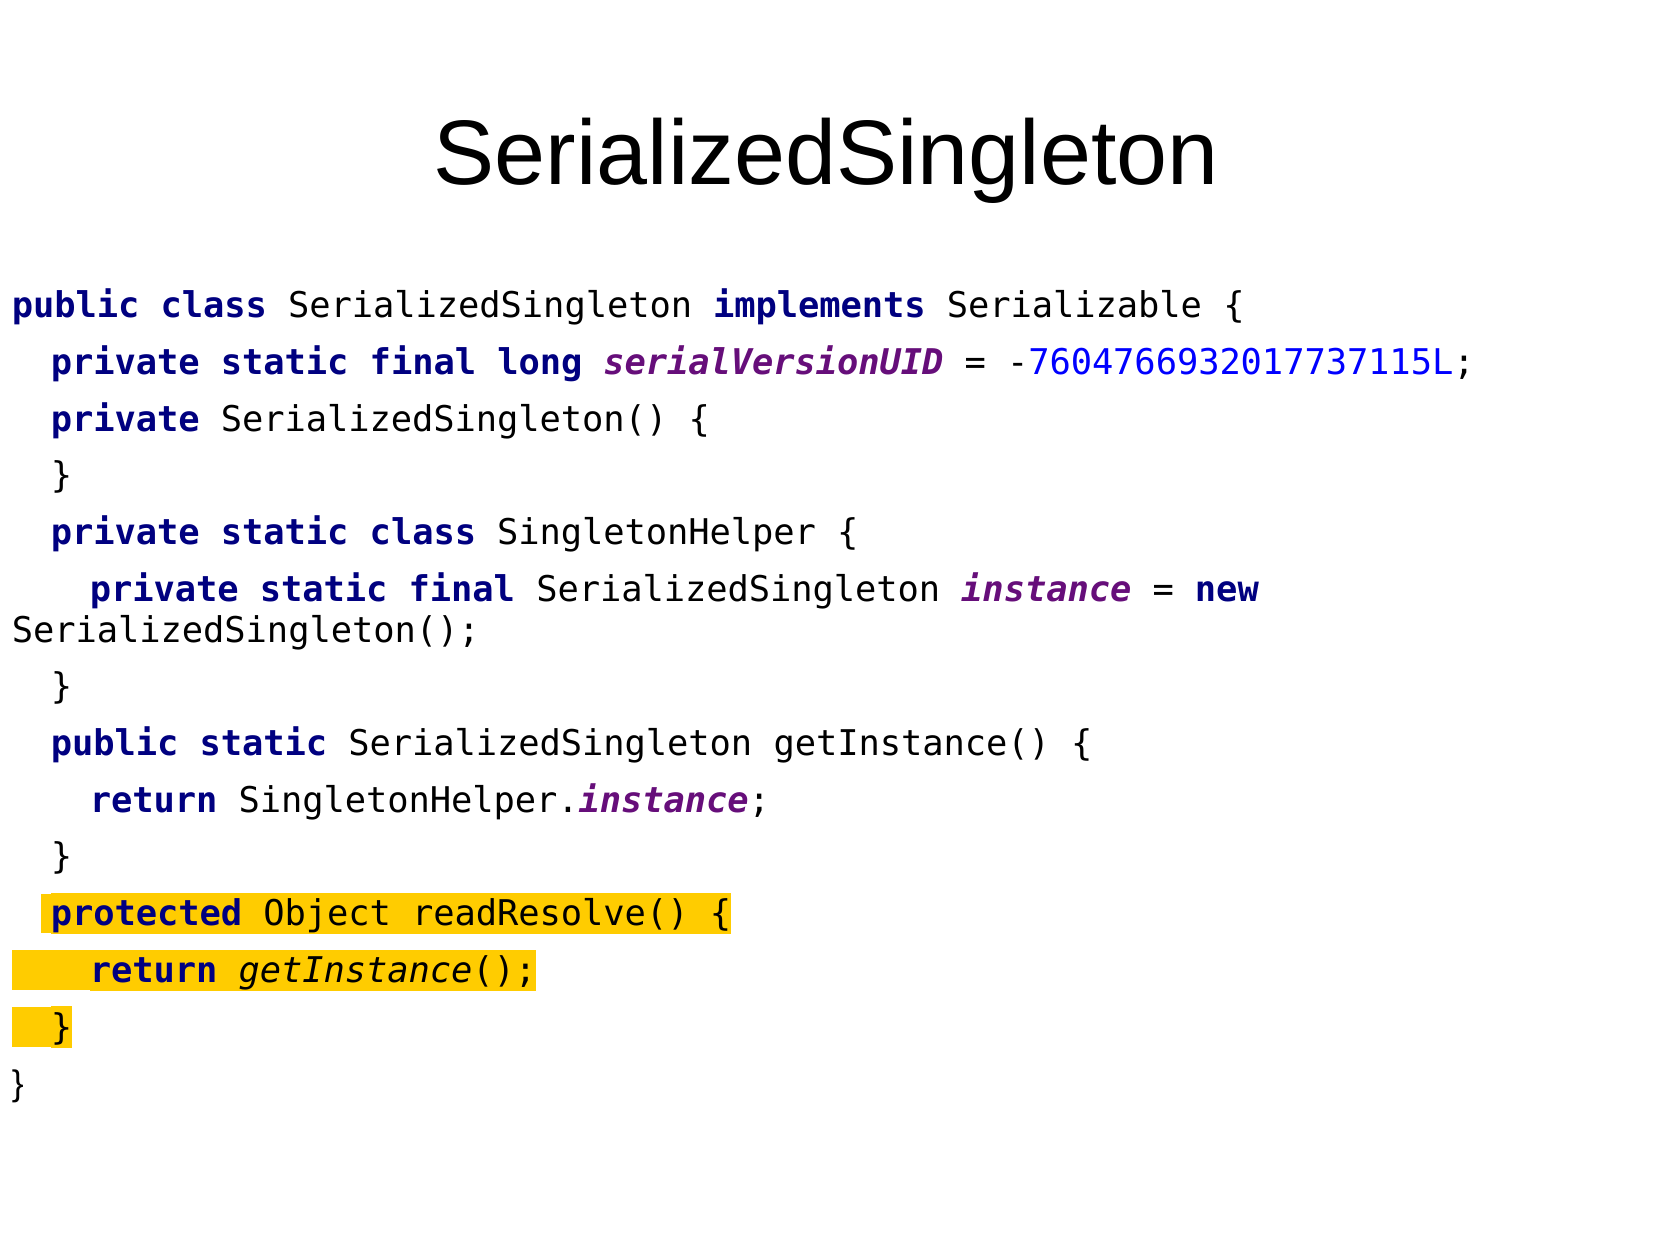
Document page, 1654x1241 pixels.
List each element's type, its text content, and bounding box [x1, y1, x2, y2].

title SerializedSingleton [82, 49, 1571, 257]
list public class SerializedSingleton implements Serializable { private static final long serialVersionUID = -7604766932017737115L; private SerializedSingleton() { } private static class SingletonHelper { private static final SerializedSingleton instance = new SerializedSingleton(); } public static SerializedSingleton getInstance() { return SingletonHelper.instance; } protected Object readResolve() { return getInstance(); } } [11, 285, 1591, 1111]
